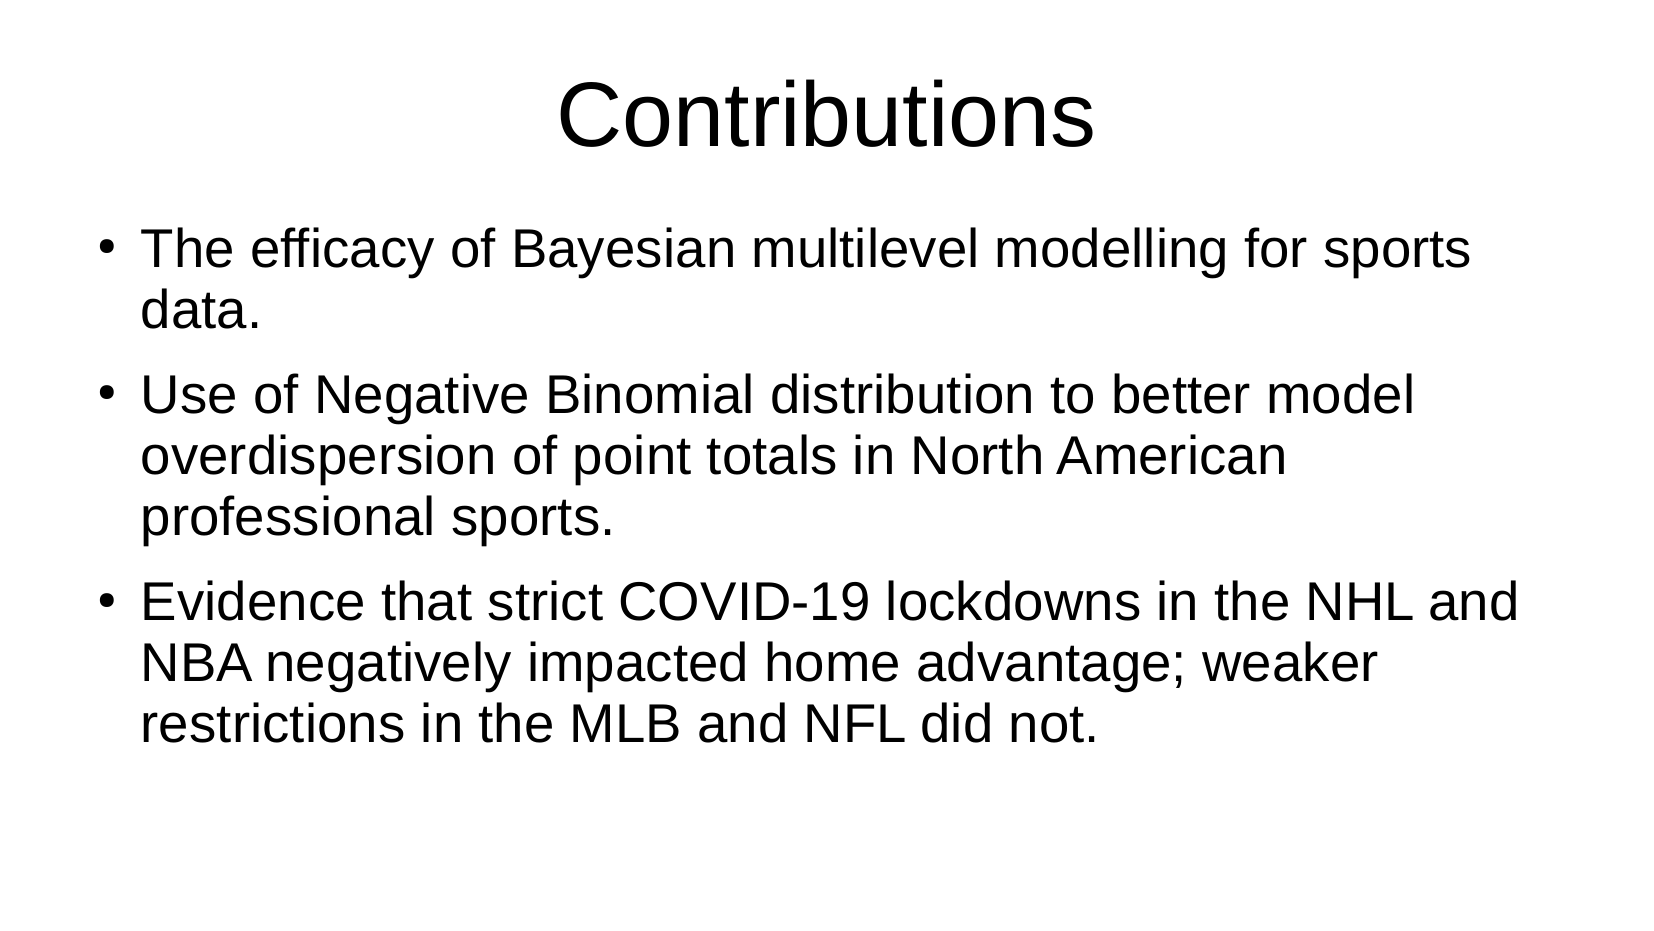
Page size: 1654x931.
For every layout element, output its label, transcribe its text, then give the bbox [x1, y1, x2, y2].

list The efficacy of Bayesian multilevel modelling for sports data. Use of Negative Binomial distribution to better model overdispersion of point totals in North American professional sports. Evidence that strict COVID-19 lockdowns in the NHL and NBA negatively impacted home advantage; weaker restrictions in the MLB and NFL did not. [82, 217, 1571, 758]
title Contributions [82, 37, 1571, 193]
